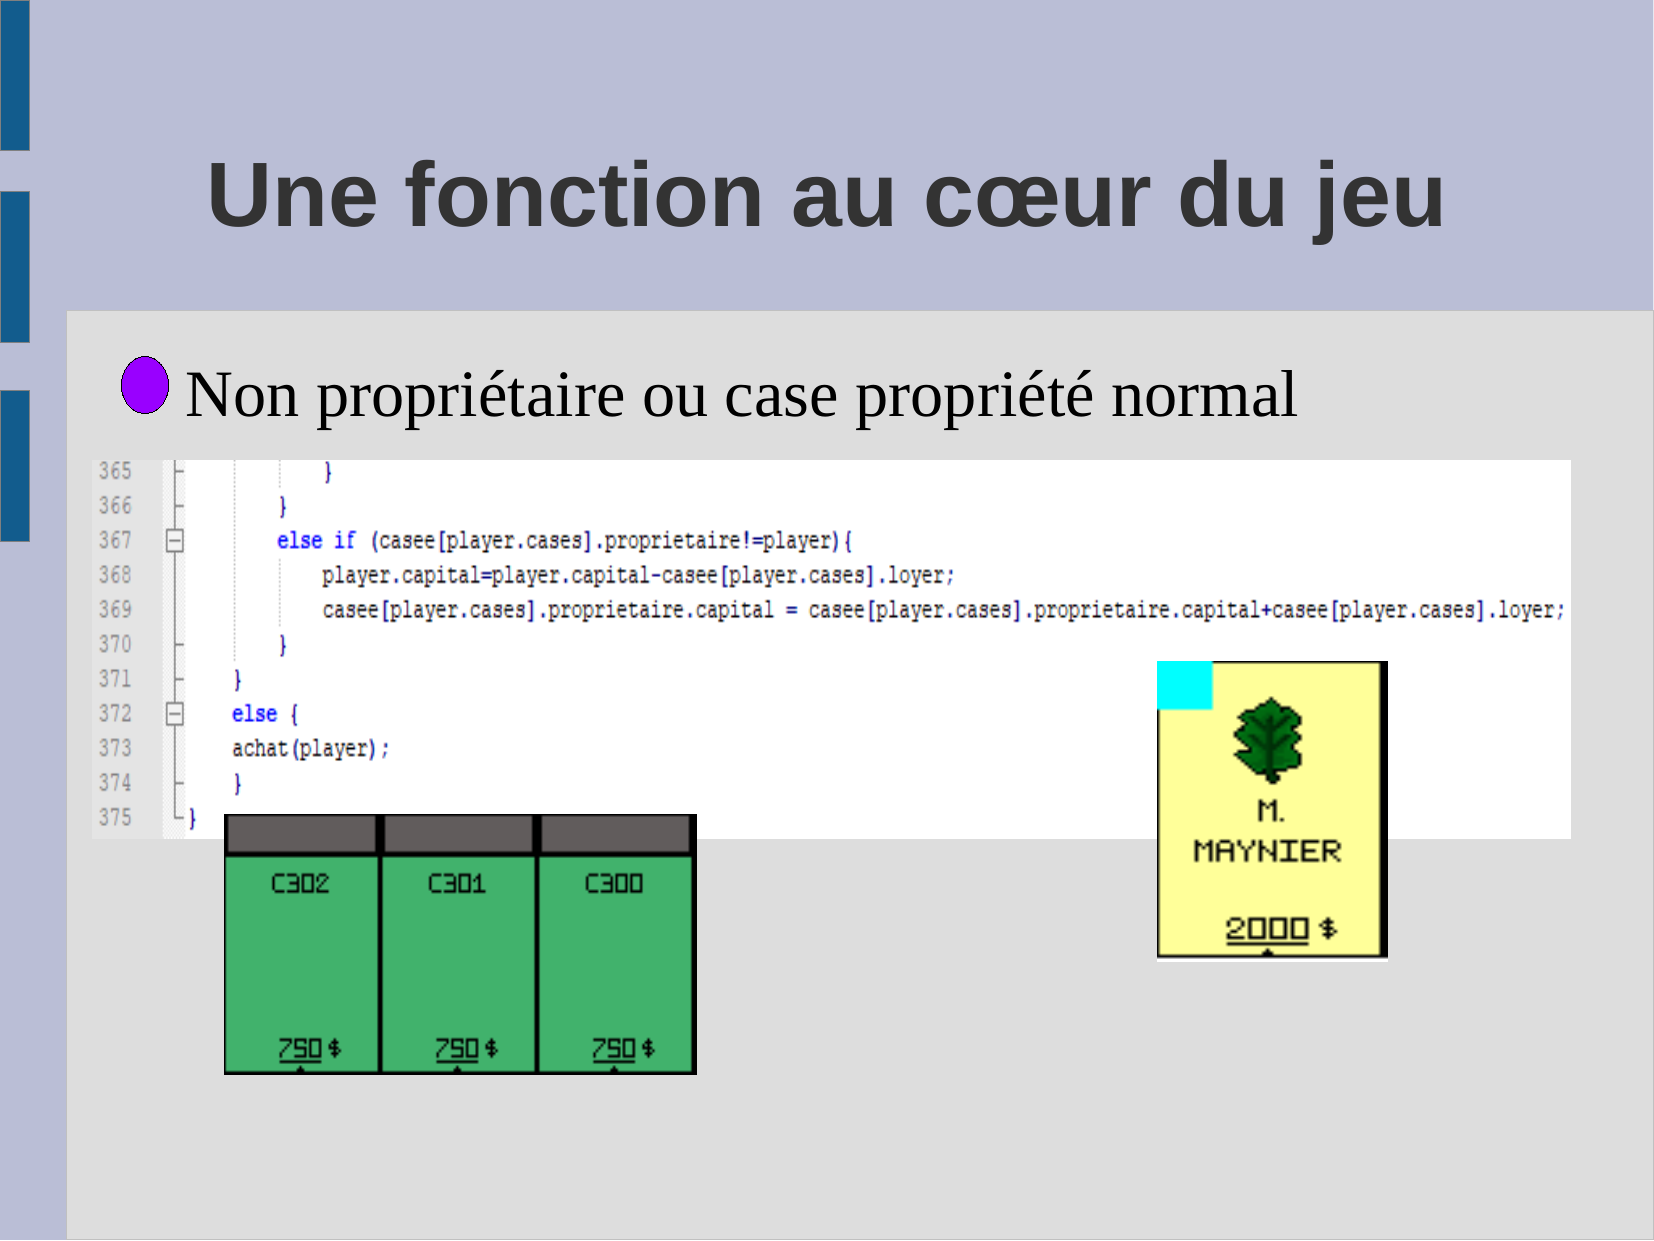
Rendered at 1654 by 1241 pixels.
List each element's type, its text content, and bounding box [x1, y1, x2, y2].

picture [92, 460, 1571, 1075]
title Une fonction au cœur du jeu [121, 90, 1534, 298]
text_box Non propriétaire ou case propriété normal [185, 357, 1301, 460]
text_box [121, 356, 169, 414]
